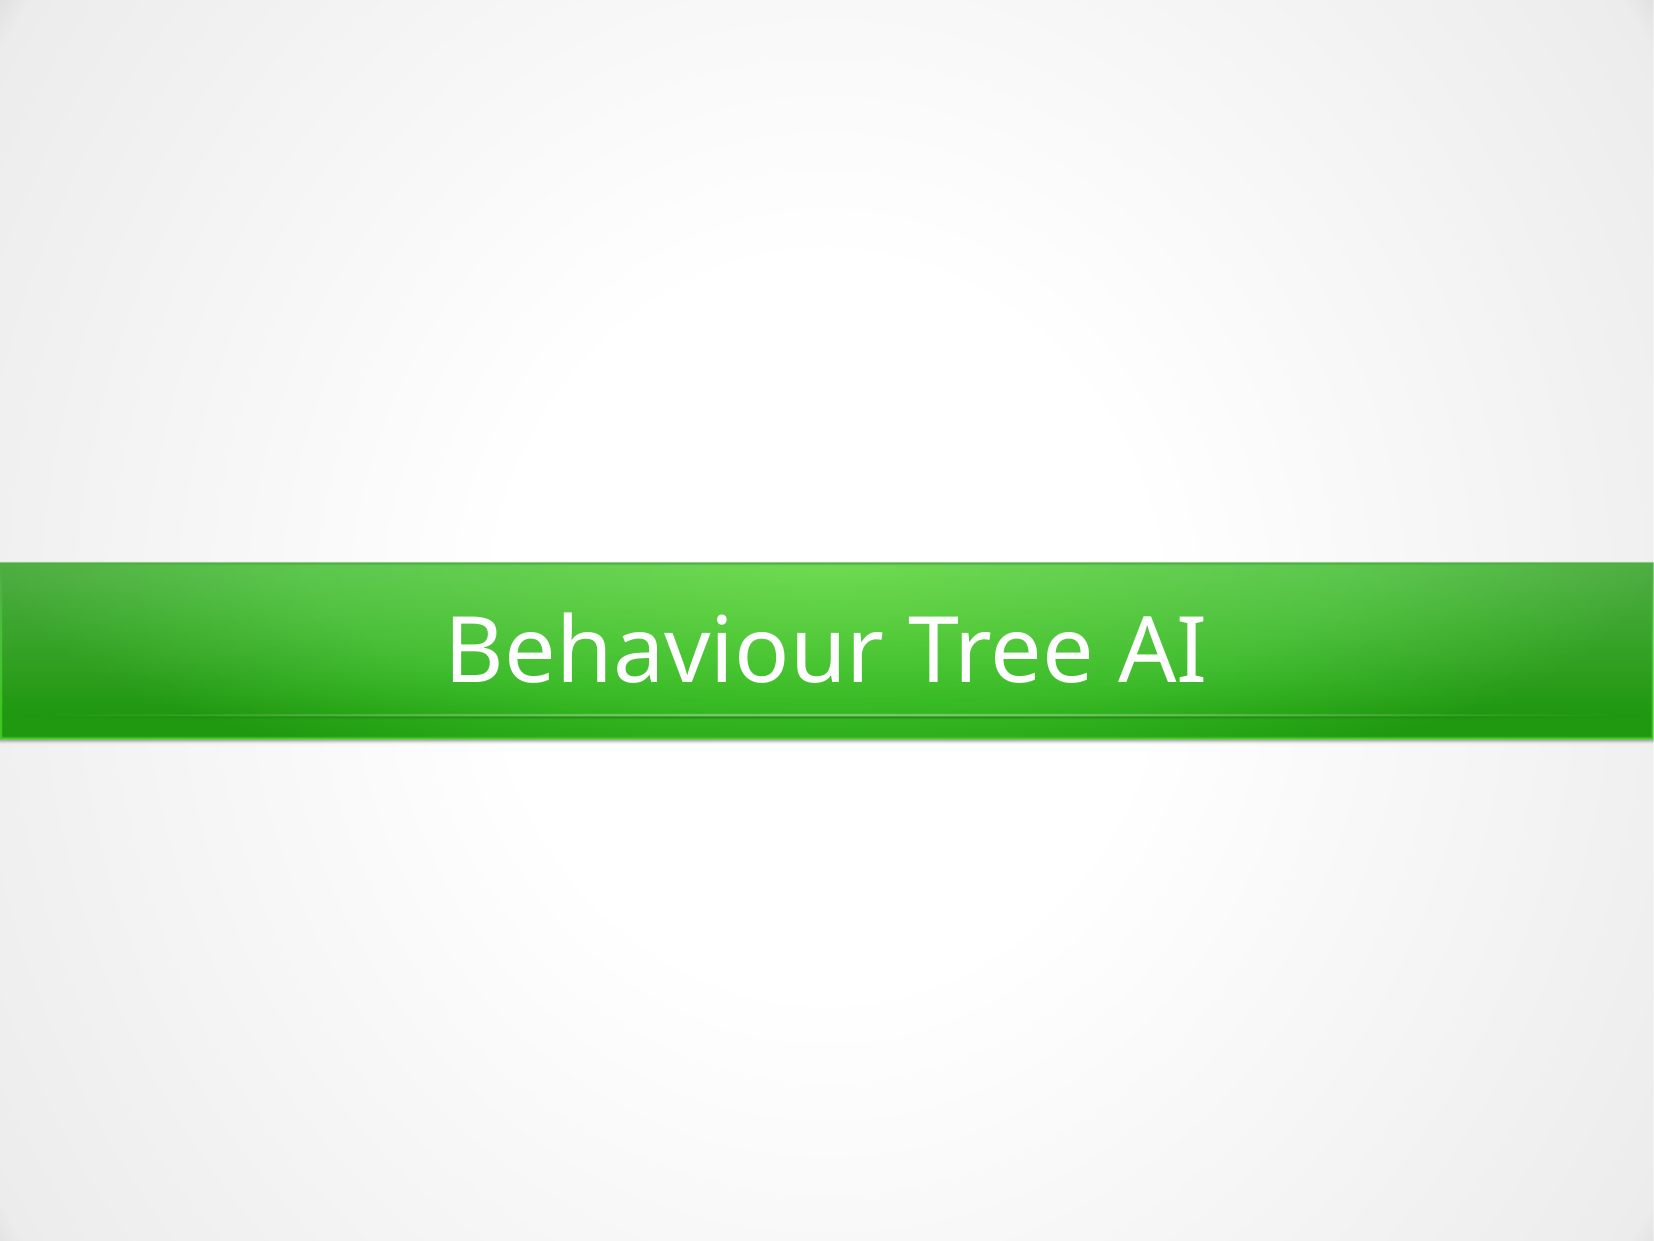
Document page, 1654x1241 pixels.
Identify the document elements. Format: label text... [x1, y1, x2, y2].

picture [0, 0, 1654, 1241]
title Behaviour Tree AI [82, 578, 1571, 715]
